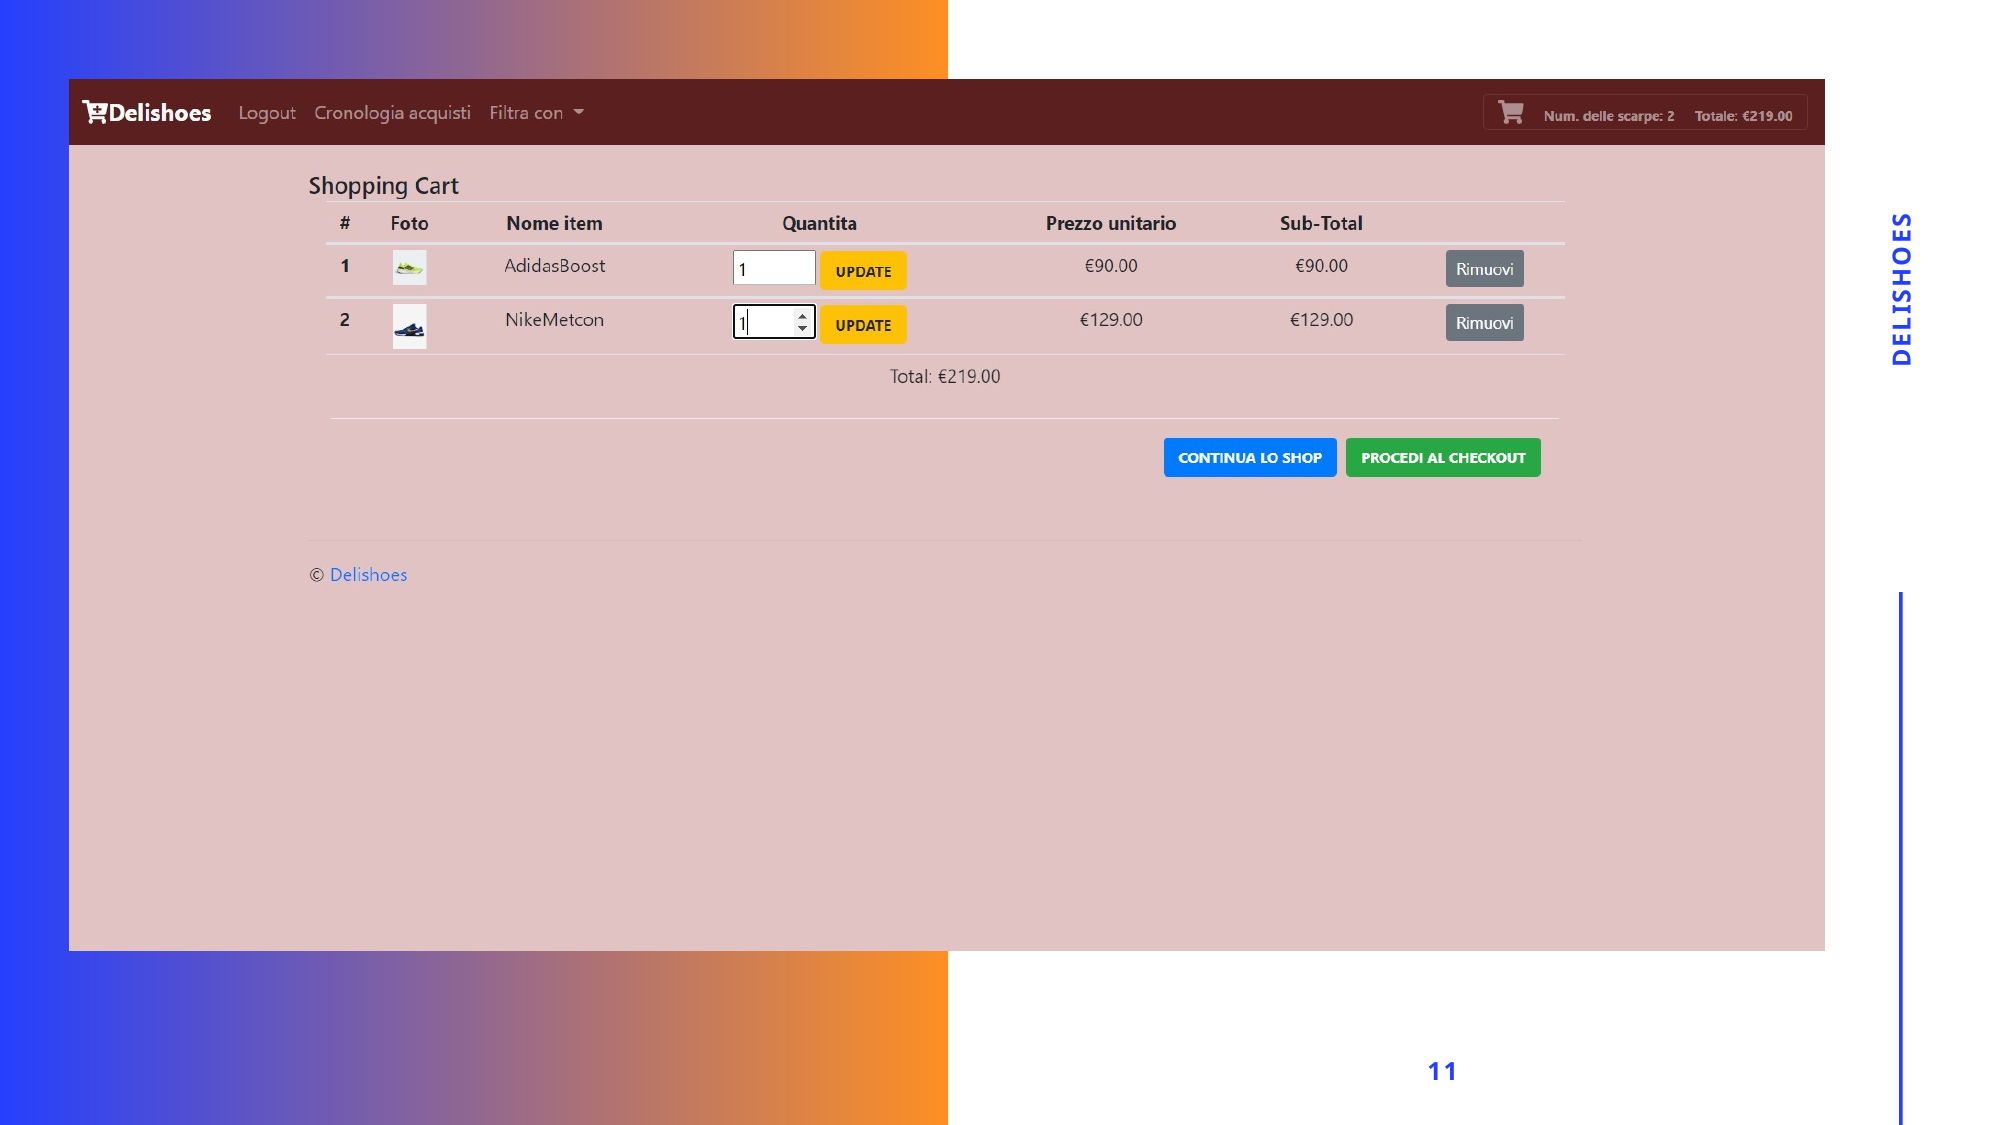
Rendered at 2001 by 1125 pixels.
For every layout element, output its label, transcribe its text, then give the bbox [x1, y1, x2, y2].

text_box ‹N› [1412, 1042, 1863, 1103]
text_box delishoes [1870, 0, 1931, 582]
picture [69, 80, 1825, 951]
